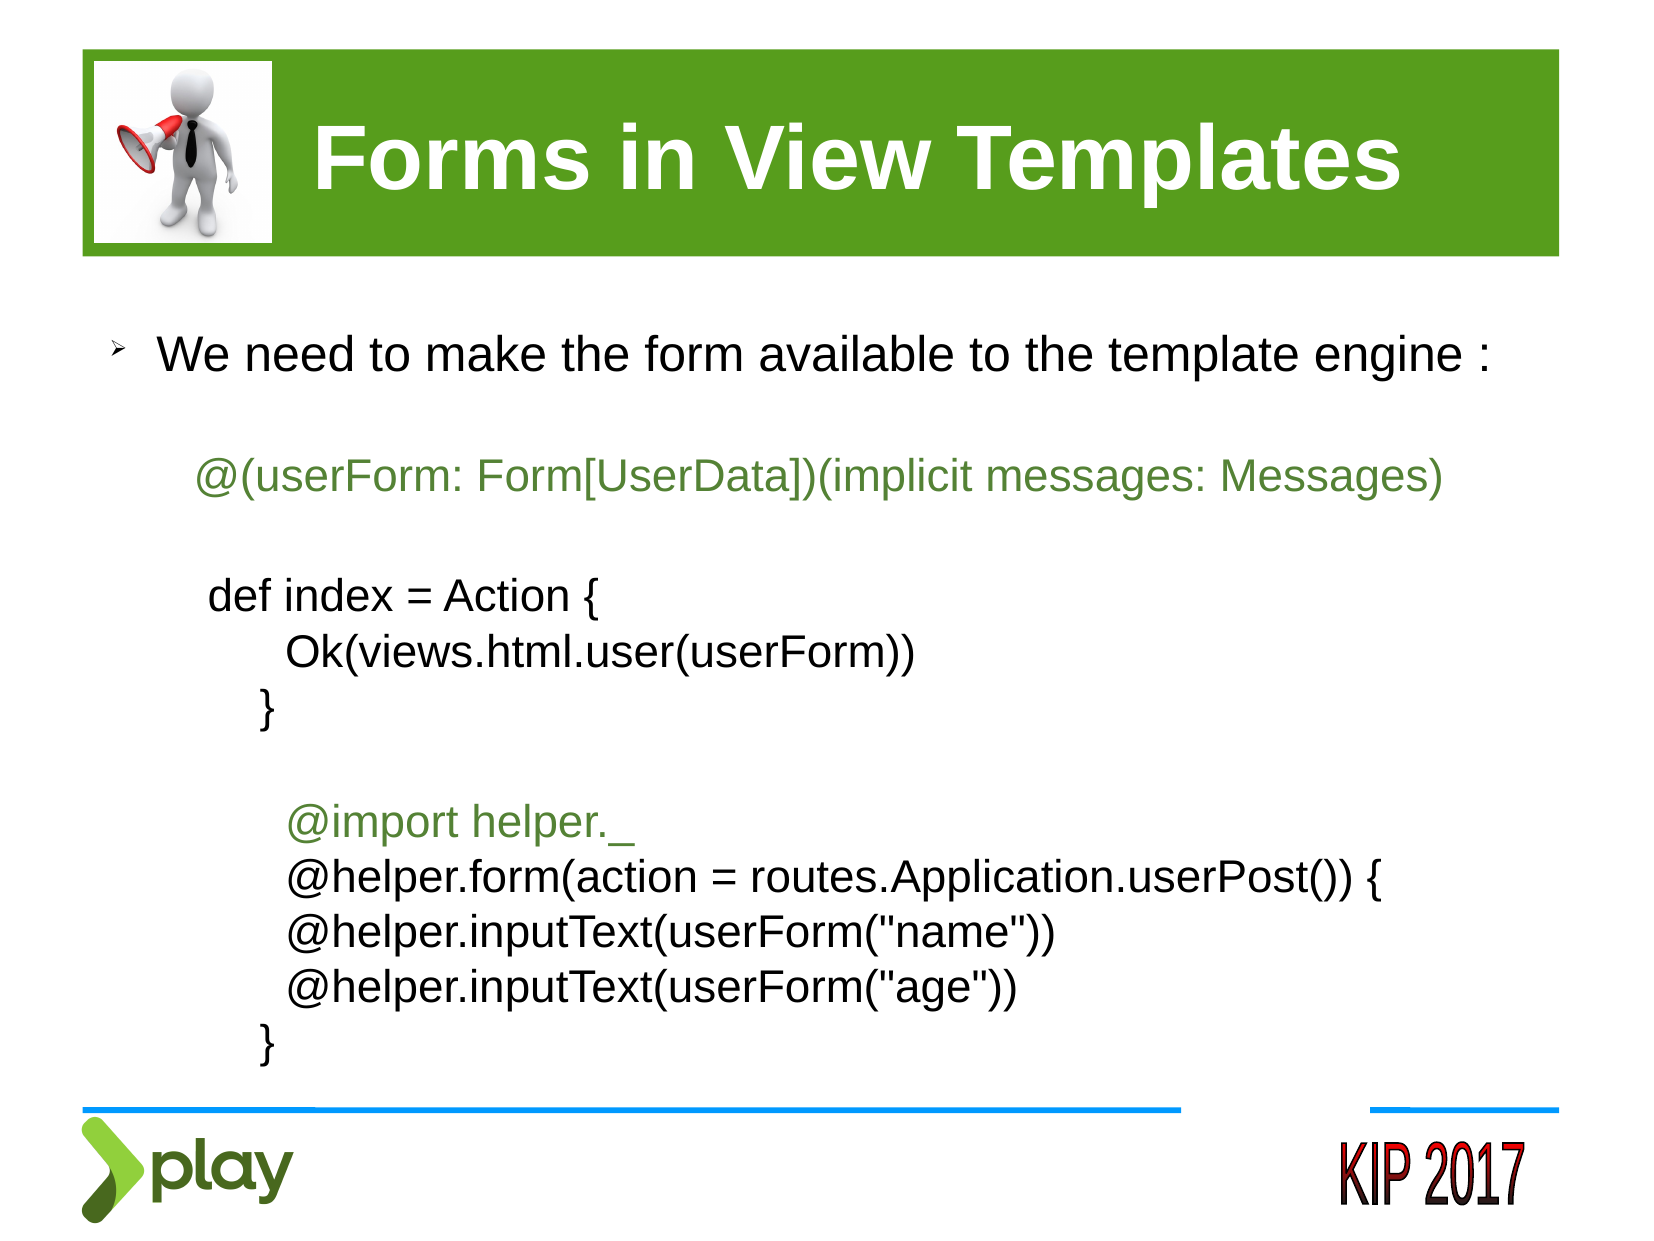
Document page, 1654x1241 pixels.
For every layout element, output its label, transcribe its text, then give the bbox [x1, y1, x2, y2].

picture [68, 1111, 302, 1229]
picture [94, 61, 272, 243]
text_box We need to make the form available to the template engine : @(userForm: Form[UserData])(implicit messages: Messages) def index = Action { Ok(views.html.user(userForm)) } @import helper._ @helper.form(action = routes.Application.userPost()) { @helper.inputText(userForm("name")) @helper.inputText(userForm("age")) } [94, 314, 1560, 1117]
title Forms in View Templates [82, 49, 1560, 257]
